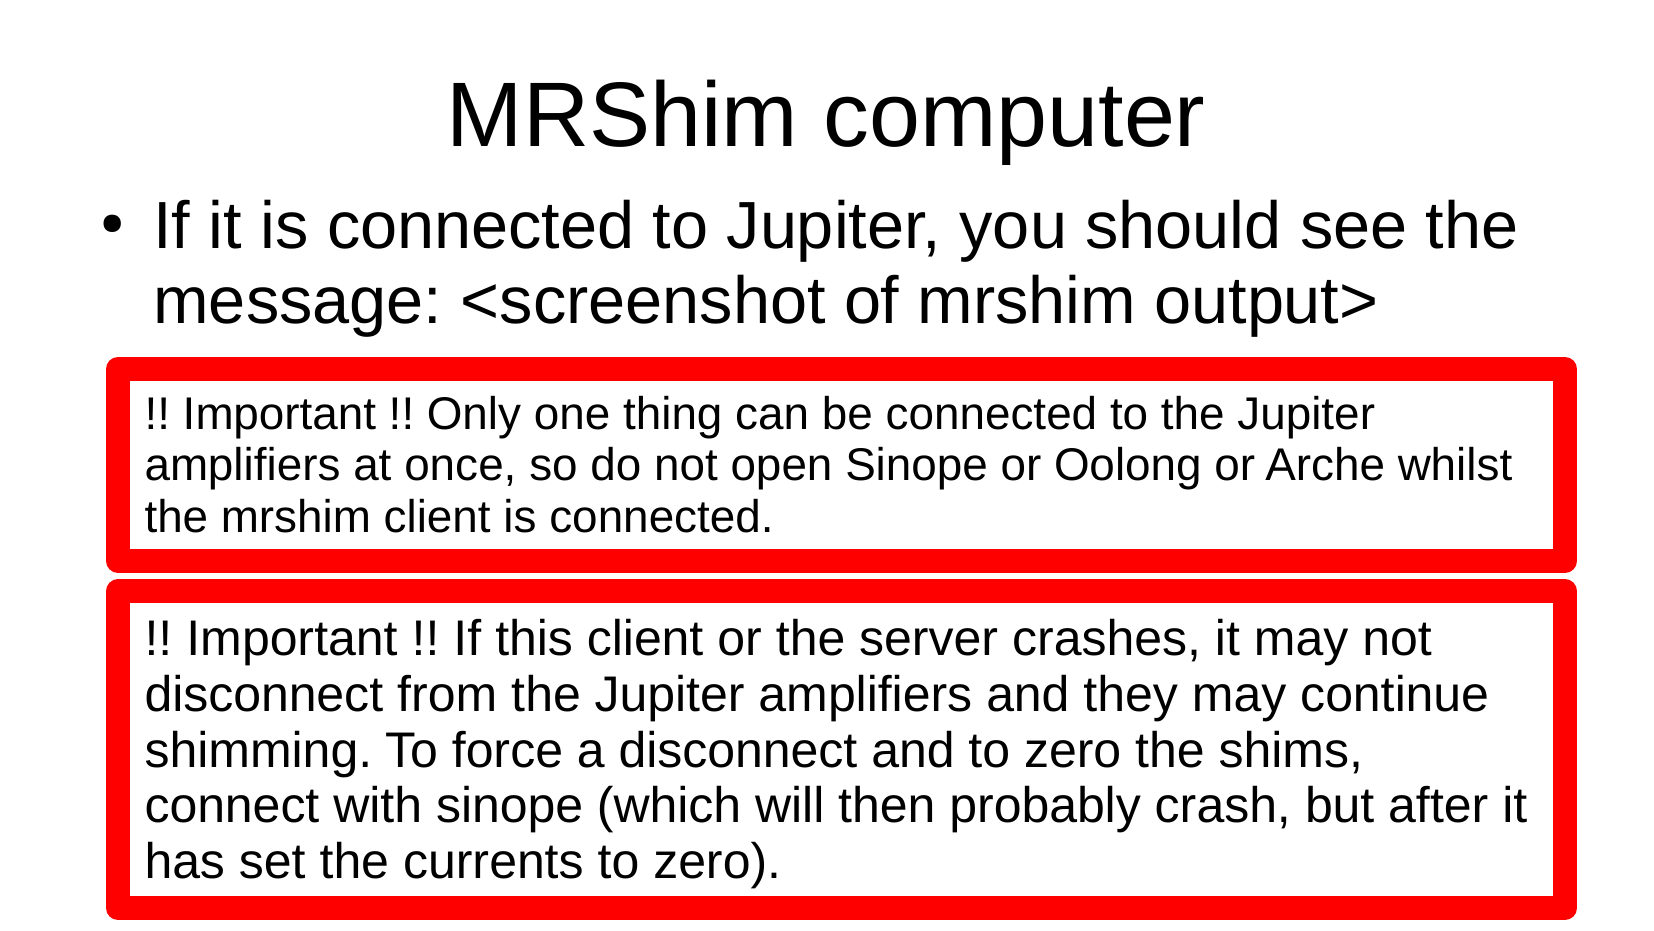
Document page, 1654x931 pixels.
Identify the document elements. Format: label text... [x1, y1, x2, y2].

text_box !! Important !! Only one thing can be connected to the Jupiter amplifiers at once, so do not open Sinope or Oolong or Arche whilst the mrshim client is connected. [118, 368, 1565, 562]
list If it is connected to Jupiter, you should see the message: <screenshot of mrshim output> [82, 188, 1571, 355]
text_box !! Important !! If this client or the server crashes, it may not disconnect from the Jupiter amplifiers and they may continue shimming. To force a disconnect and to zero the shims, connect with sinope (which will then probably crash, but after it has set the currents to zero). [118, 591, 1565, 909]
title MRShim computer [82, 37, 1571, 188]
